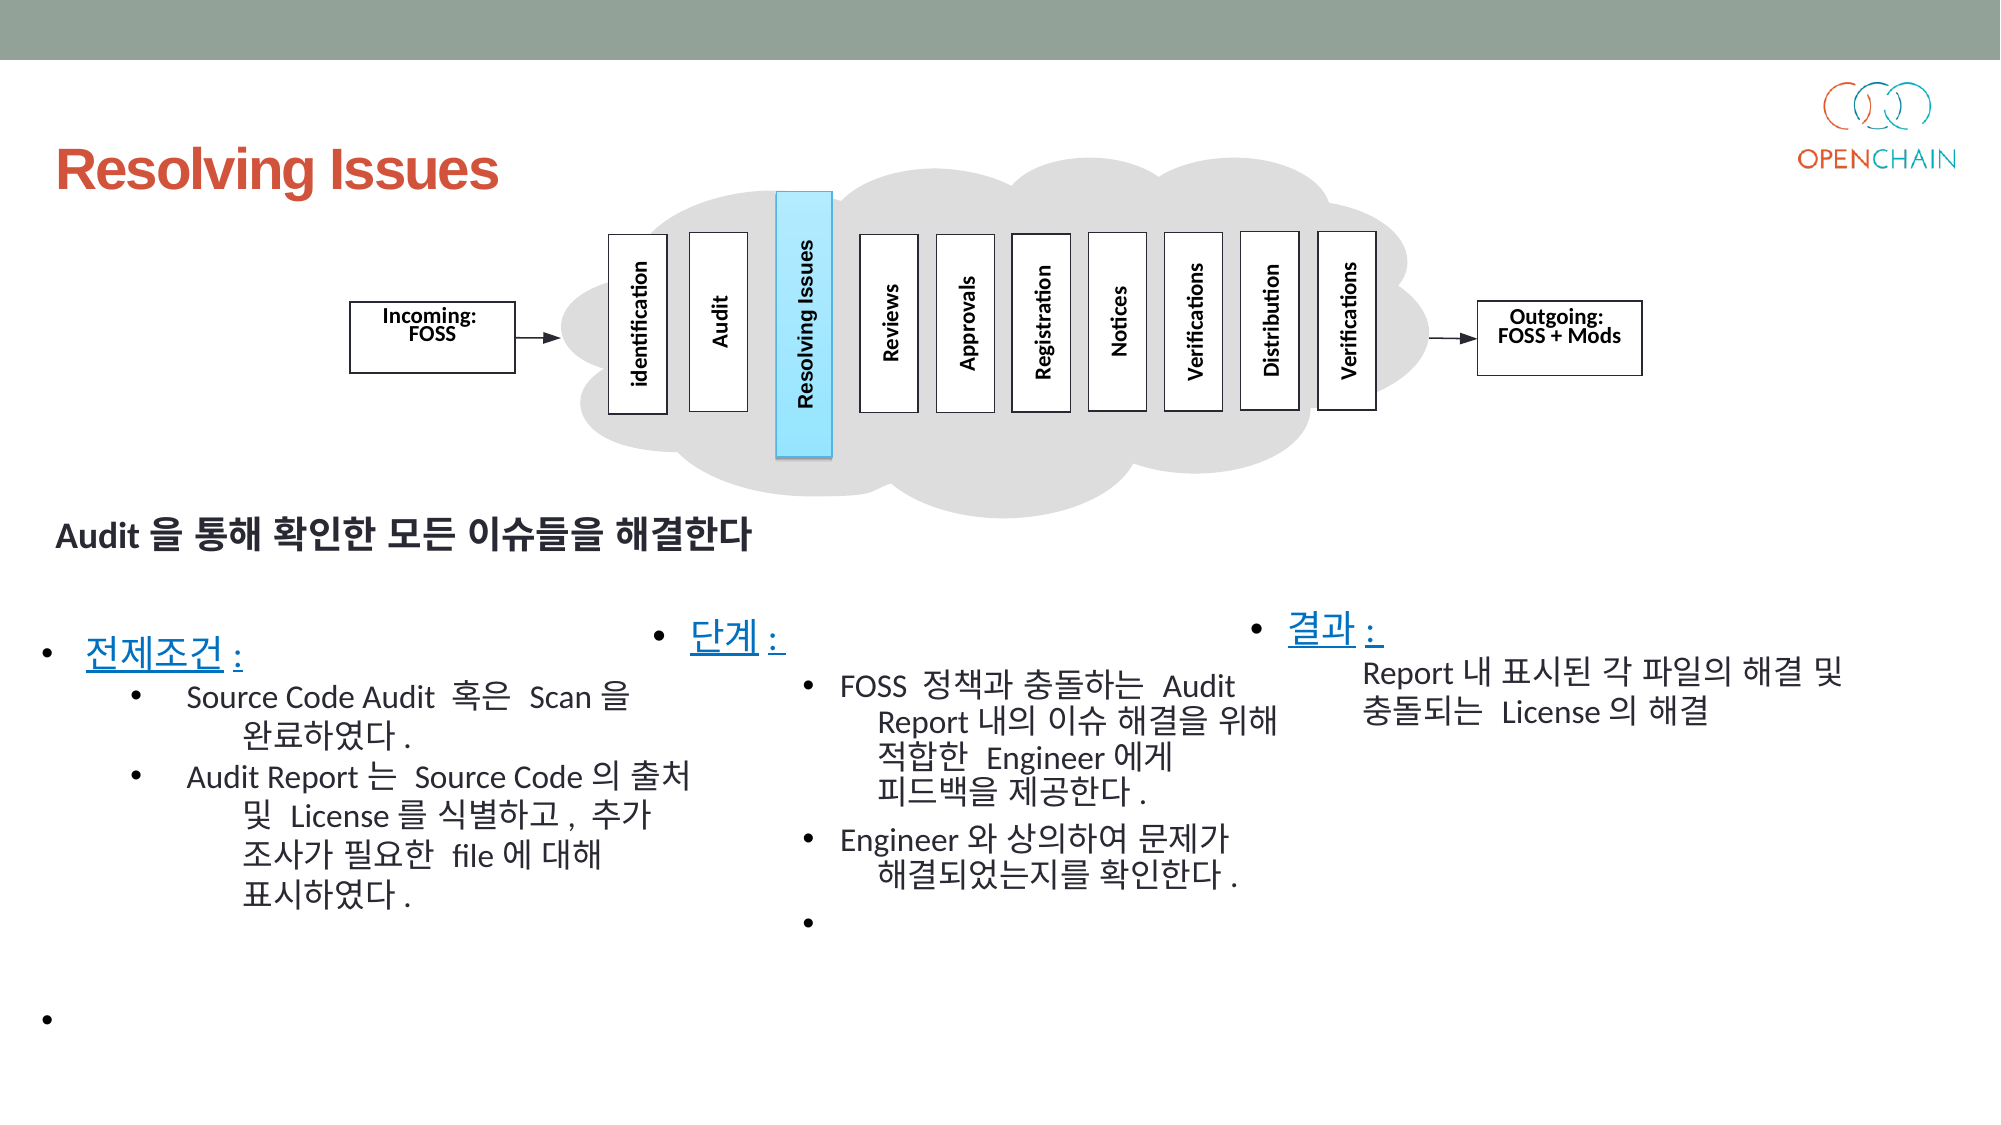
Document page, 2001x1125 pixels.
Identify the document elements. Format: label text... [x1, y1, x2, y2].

text_box Outgoing: FOSS + Mods [1477, 301, 1642, 376]
text_box Audit을 통해 확인한 모든 이슈들을 해결한다 [40, 504, 1228, 564]
text_box [1376, 248, 1430, 393]
text_box Notices [1088, 248, 1147, 411]
text_box Reviews [860, 248, 918, 413]
text_box Verifications [1165, 248, 1223, 411]
text_box identification [609, 248, 667, 414]
text_box Distribution [1241, 248, 1299, 410]
text_box Resolving Issues [777, 248, 832, 457]
text_box Resolving Issues [40, 84, 1841, 248]
text_box [560, 248, 1318, 504]
text_box 전제조건: Source Code Audit 혹은 Scan을 완료하였다. Audit Report는 Source Code의 출처 및 License를 식별하고, 추가 조사가 필요한 file에 대해 표시하였다. [0, 577, 733, 1068]
text_box Incoming: FOSS [350, 302, 515, 373]
text_box Approvals [936, 248, 995, 413]
text_box Registration [1012, 248, 1070, 412]
text_box 단계: FOSS 정책과 충돌하는 Audit Report내의 이슈 해결을 위해 적합한 Engineer에게 피드백을 제공한다. Engineer와 상의하여 문제가 해결되었는지를 확인한다. [637, 610, 1300, 1041]
text_box Audit [689, 248, 748, 411]
text_box Verifications [1318, 248, 1376, 410]
text_box 결과: Report내 표시된 각 파일의 해결 및 충돌되는 License의 해결 [1235, 602, 1898, 981]
